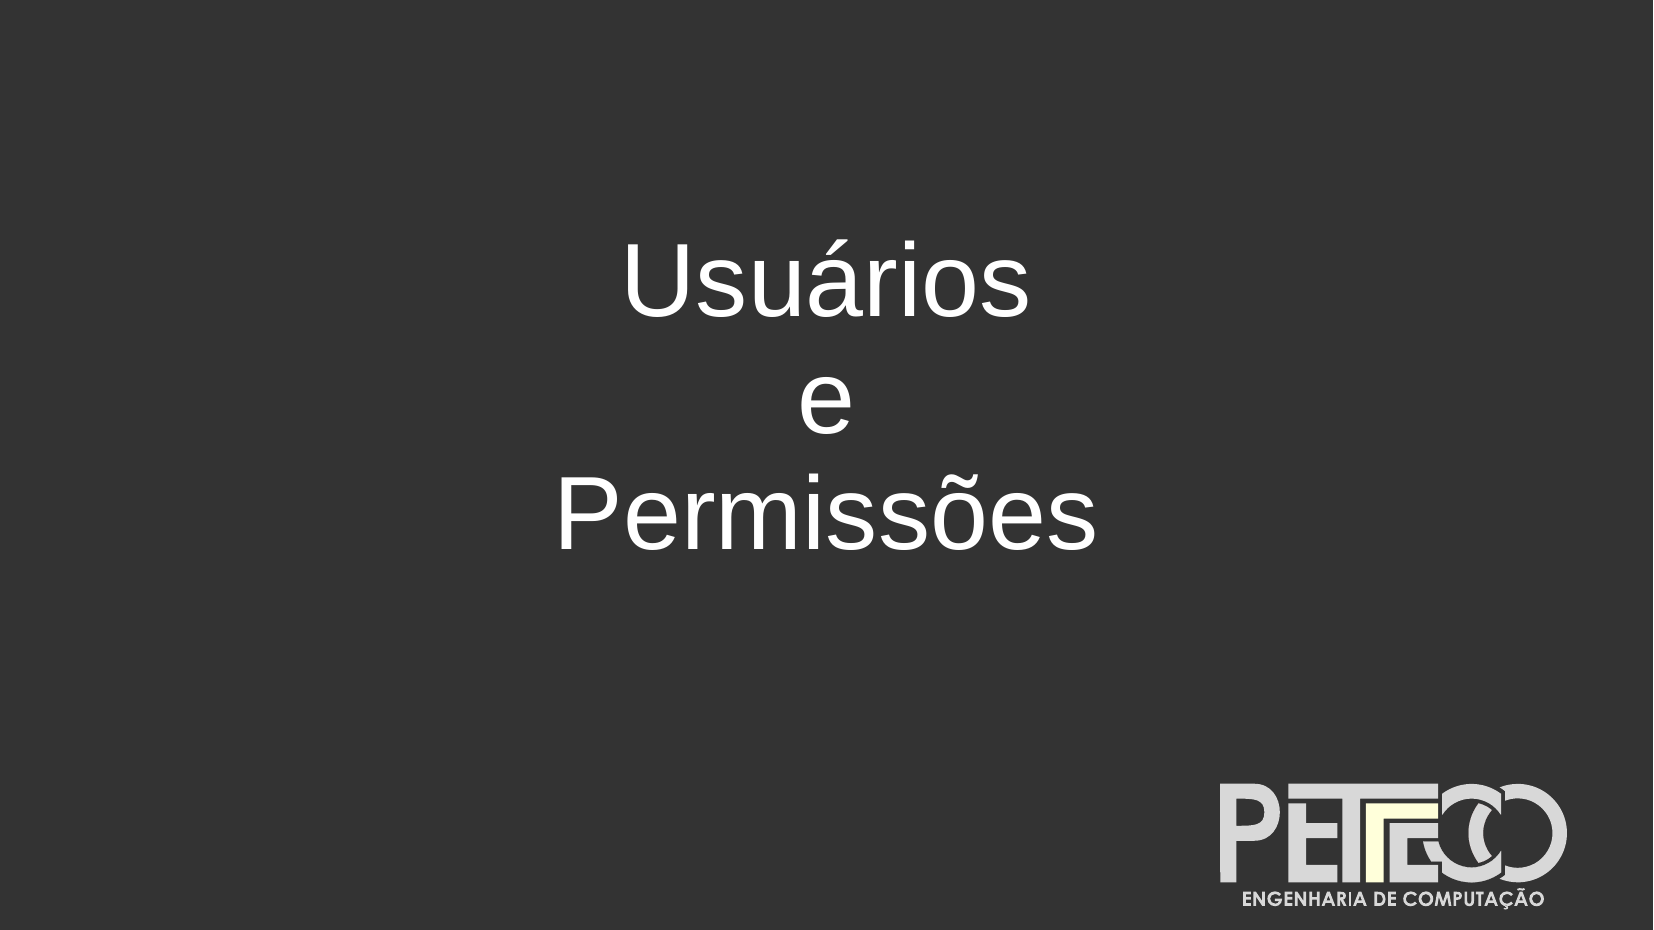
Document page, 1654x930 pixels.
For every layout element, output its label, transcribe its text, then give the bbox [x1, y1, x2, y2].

subtitle Usuários e Permissões [82, 37, 1571, 757]
